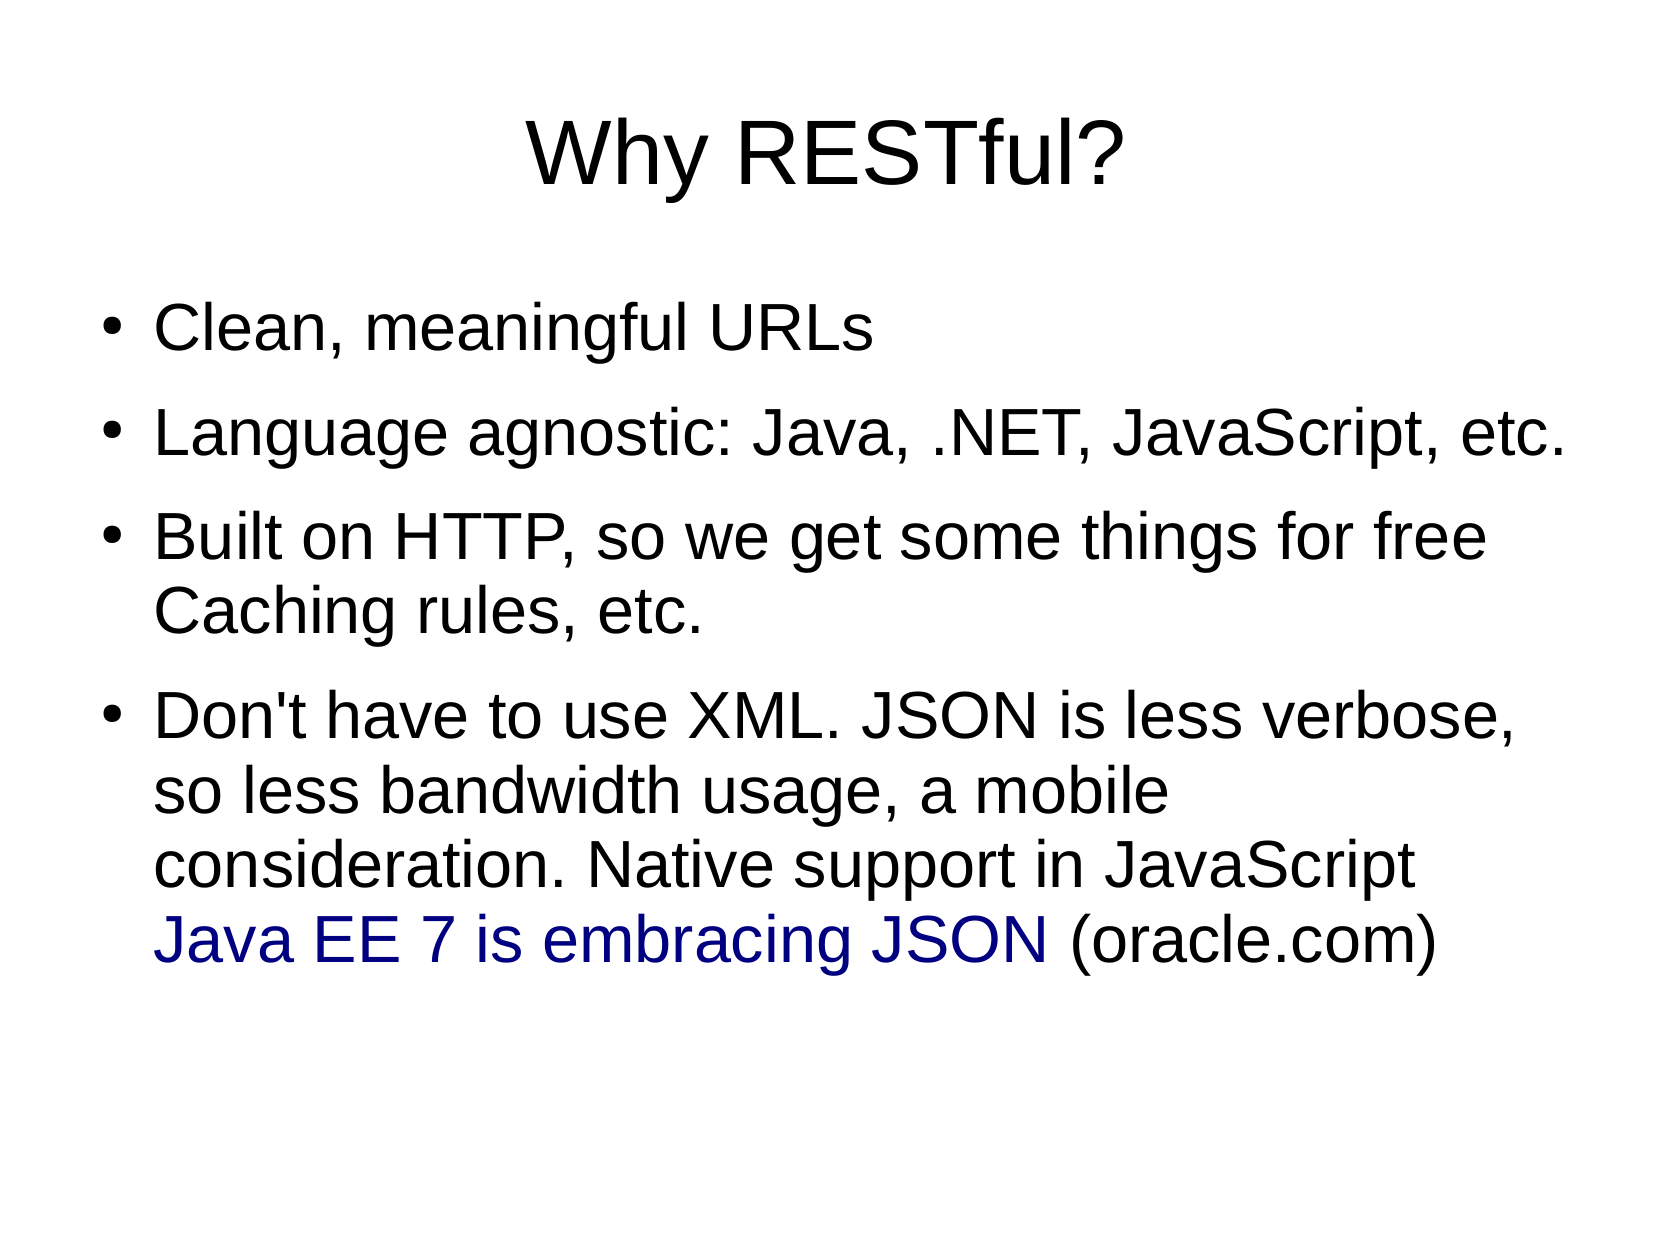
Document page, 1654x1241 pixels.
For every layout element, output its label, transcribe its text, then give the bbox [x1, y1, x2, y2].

title Why RESTful? [82, 49, 1571, 257]
list Clean, meaningful URLs Language agnostic: Java, .NET, JavaScript, etc. Built on HTTP, so we get some things for free Caching rules, etc. Don't have to use XML. JSON is less verbose, so less bandwidth usage, a mobile consideration. Native support in JavaScript Java EE 7 is embracing JSON (oracle.com) [82, 290, 1571, 1051]
